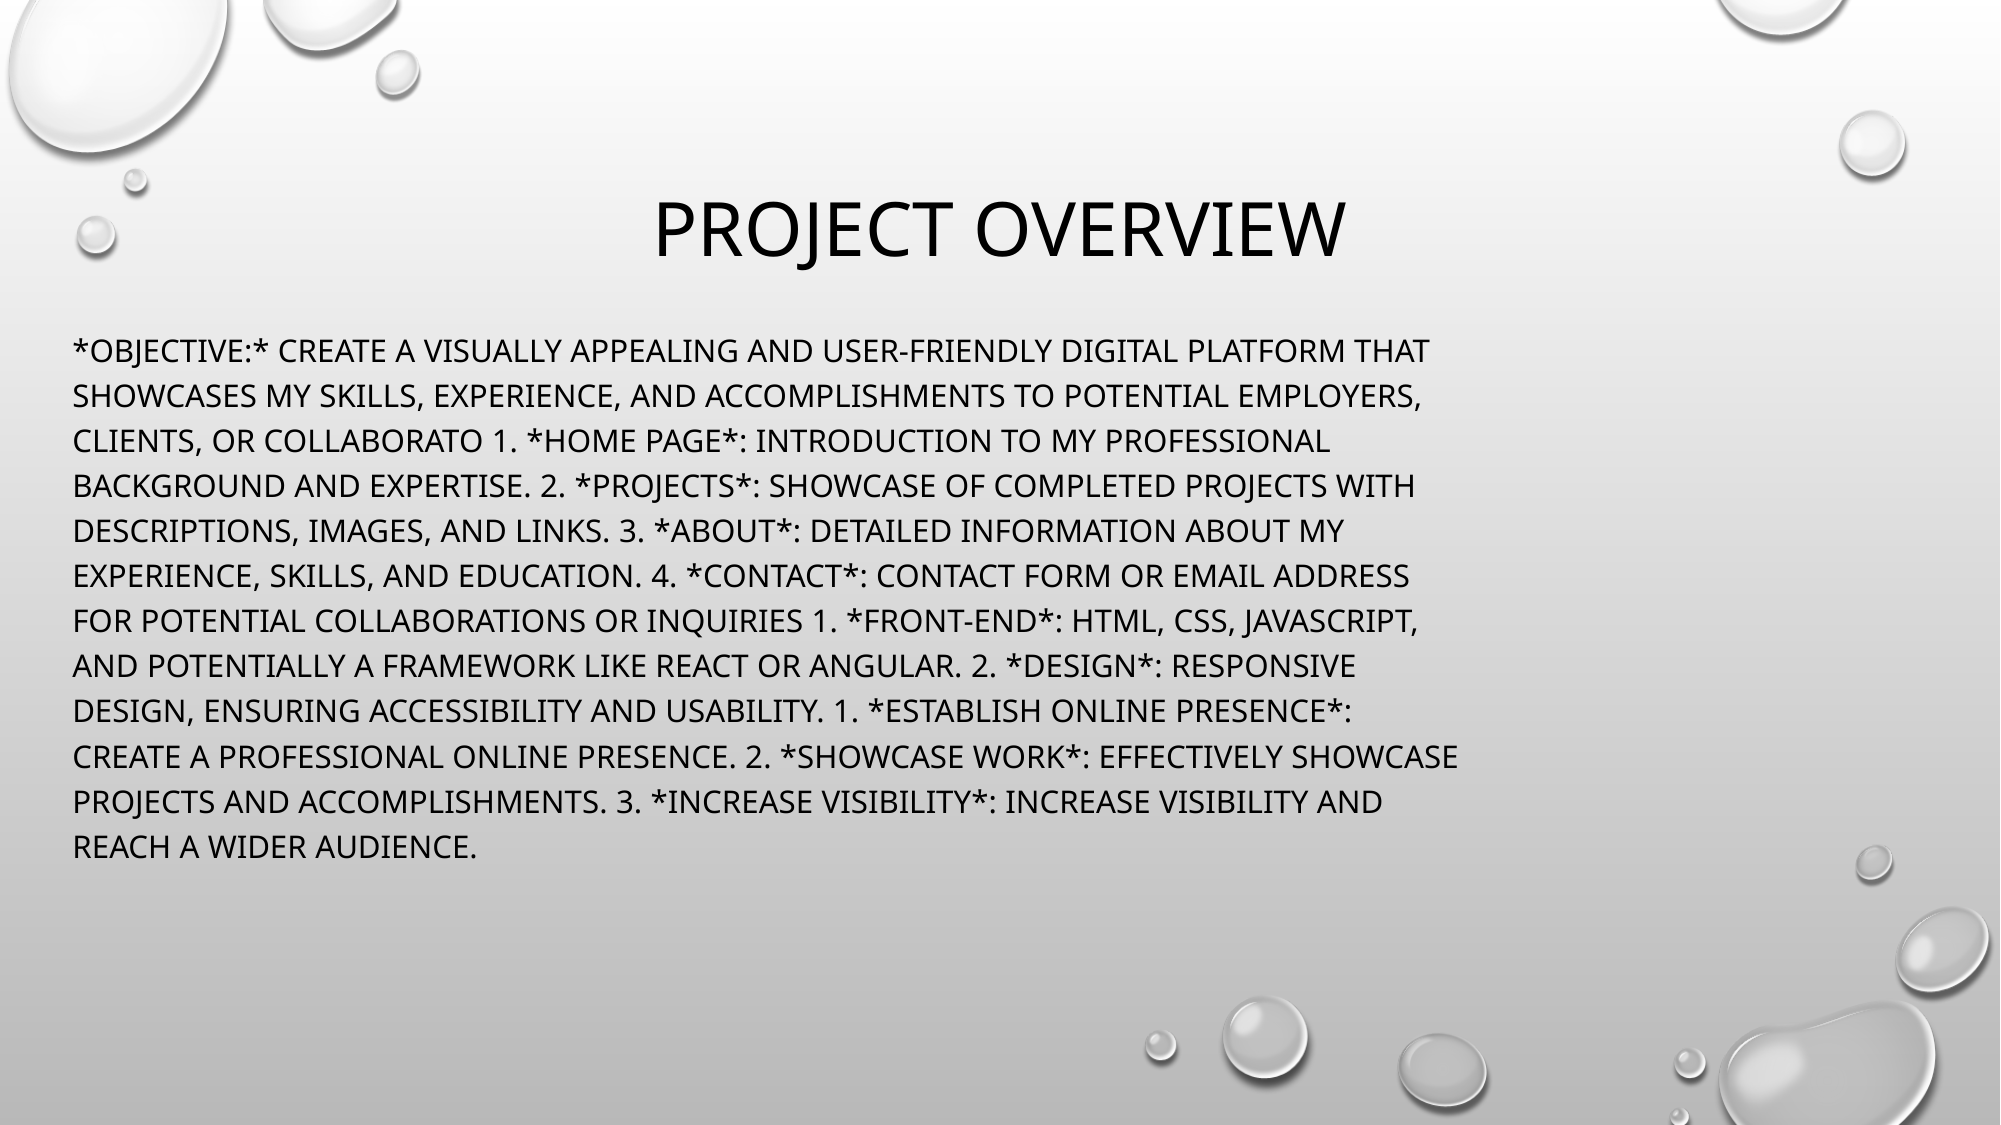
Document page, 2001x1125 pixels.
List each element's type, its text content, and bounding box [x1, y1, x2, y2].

list *Objective:* Create a visually appealing and user-friendly digital platform that showcases my skills, experience, and accomplishments to potential employers, clients, or collaborato 1. *Home Page*: Introduction to my professional background and expertise. 2. *Projects*: Showcase of completed projects with descriptions, images, and links. 3. *About*: Detailed information about my experience, skills, and education. 4. *Contact*: Contact form or email address for potential collaborations or inquiries 1. *Front-end*: HTML, CSS, JavaScript, and potentially a framework like React or Angular. 2. *Design*: Responsive design, ensuring accessibility and usability. 1. *Establish online presence*: Create a professional online presence. 2. *Showcase work*: Effectively showcase projects and accomplishments. 3. *Increase visibility*: Increase visibility and reach a wider audience. [57, 316, 1483, 877]
title Project overview [149, 101, 1851, 364]
